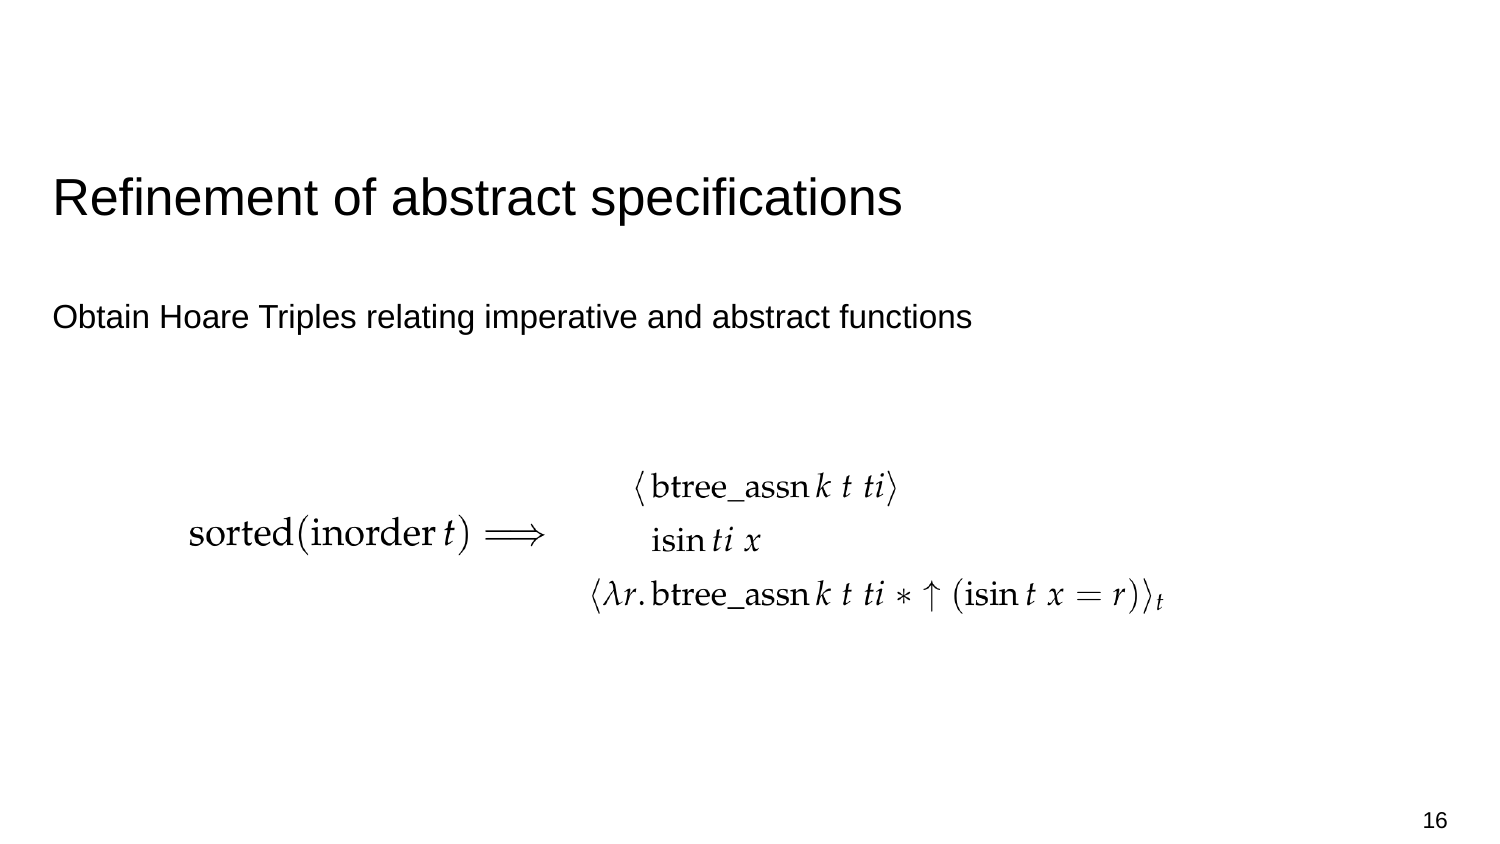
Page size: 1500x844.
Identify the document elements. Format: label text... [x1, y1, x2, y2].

picture [177, 494, 576, 571]
title Refinement of abstract specifications [52, 159, 1449, 227]
picture [578, 442, 1182, 643]
list Obtain Hoare Triples relating imperative and abstract functions [52, 295, 1449, 804]
